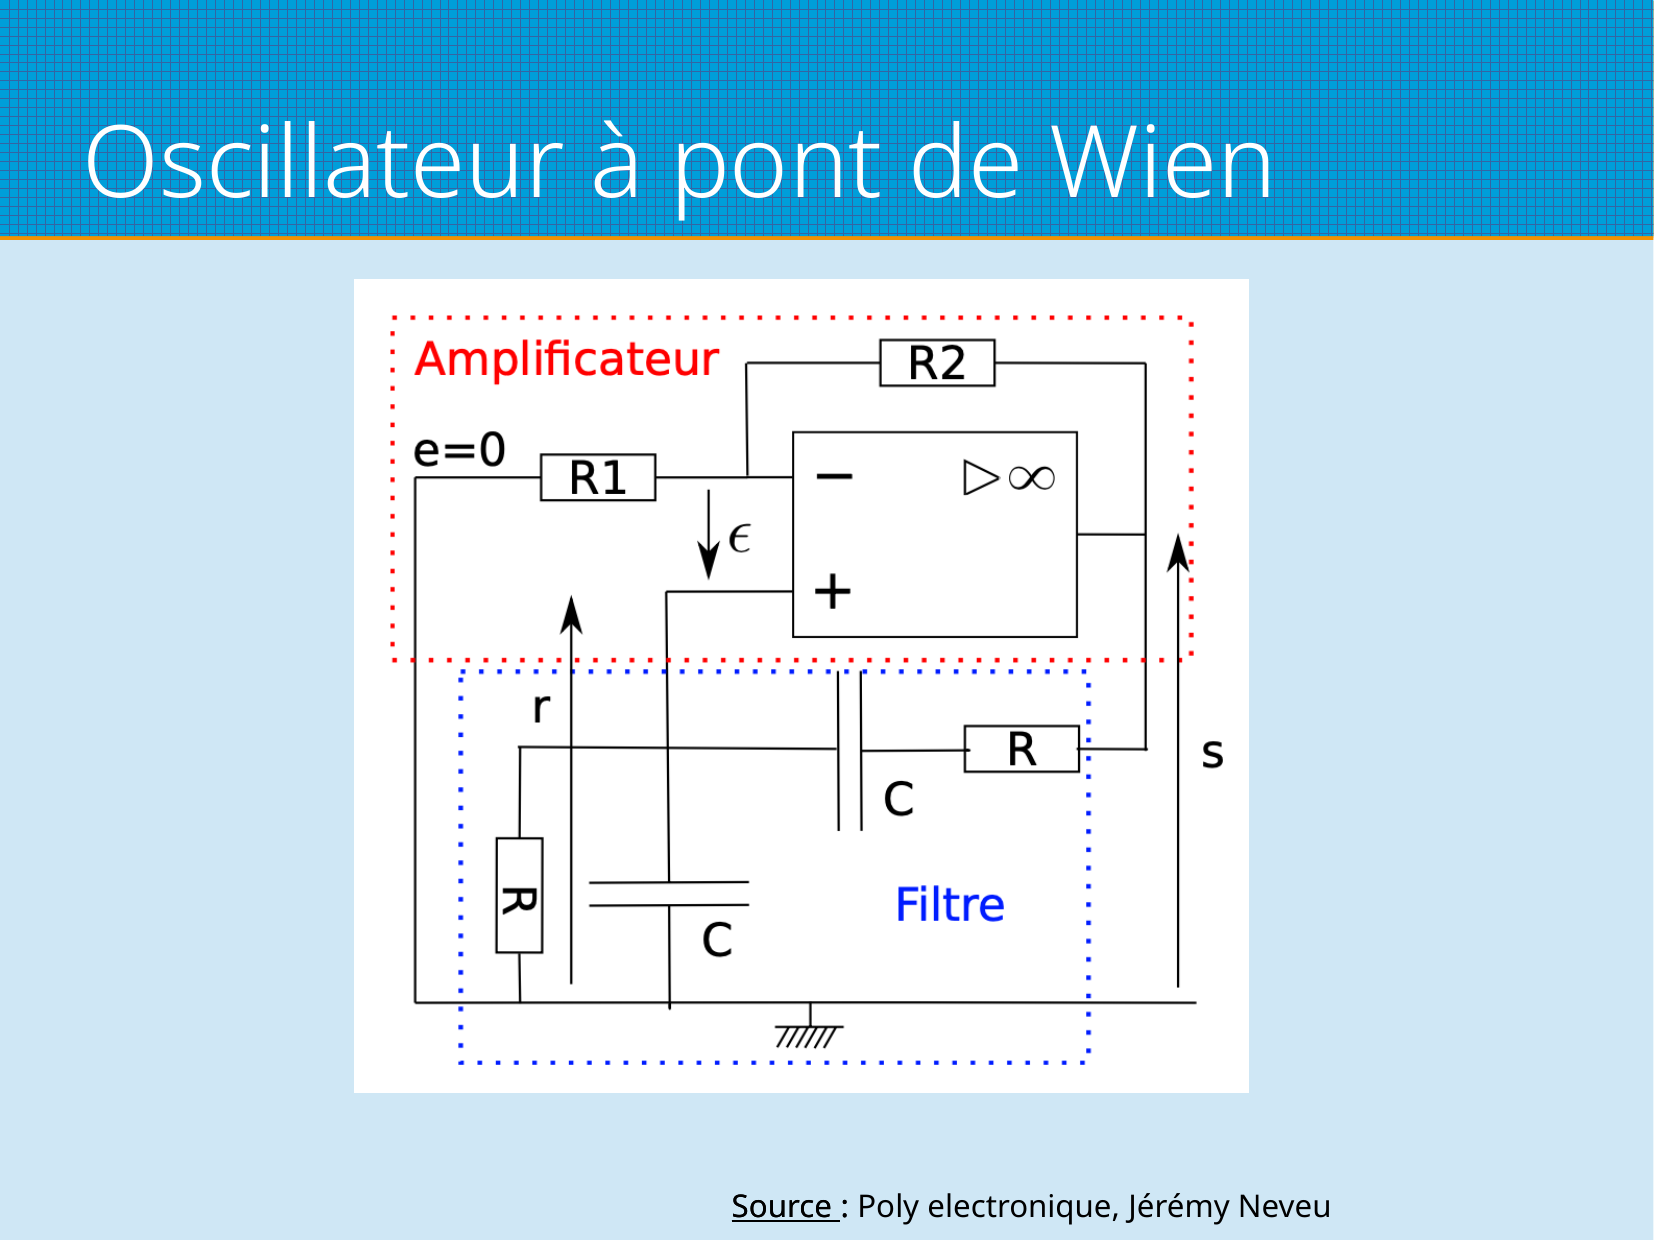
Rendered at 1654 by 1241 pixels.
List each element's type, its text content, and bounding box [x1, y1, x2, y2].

picture [354, 279, 1249, 1093]
text_box Source : Poly electronique, Jérémy Neveu [725, 1179, 1654, 1232]
title Oscillateur à pont de Wien [82, 19, 1571, 227]
